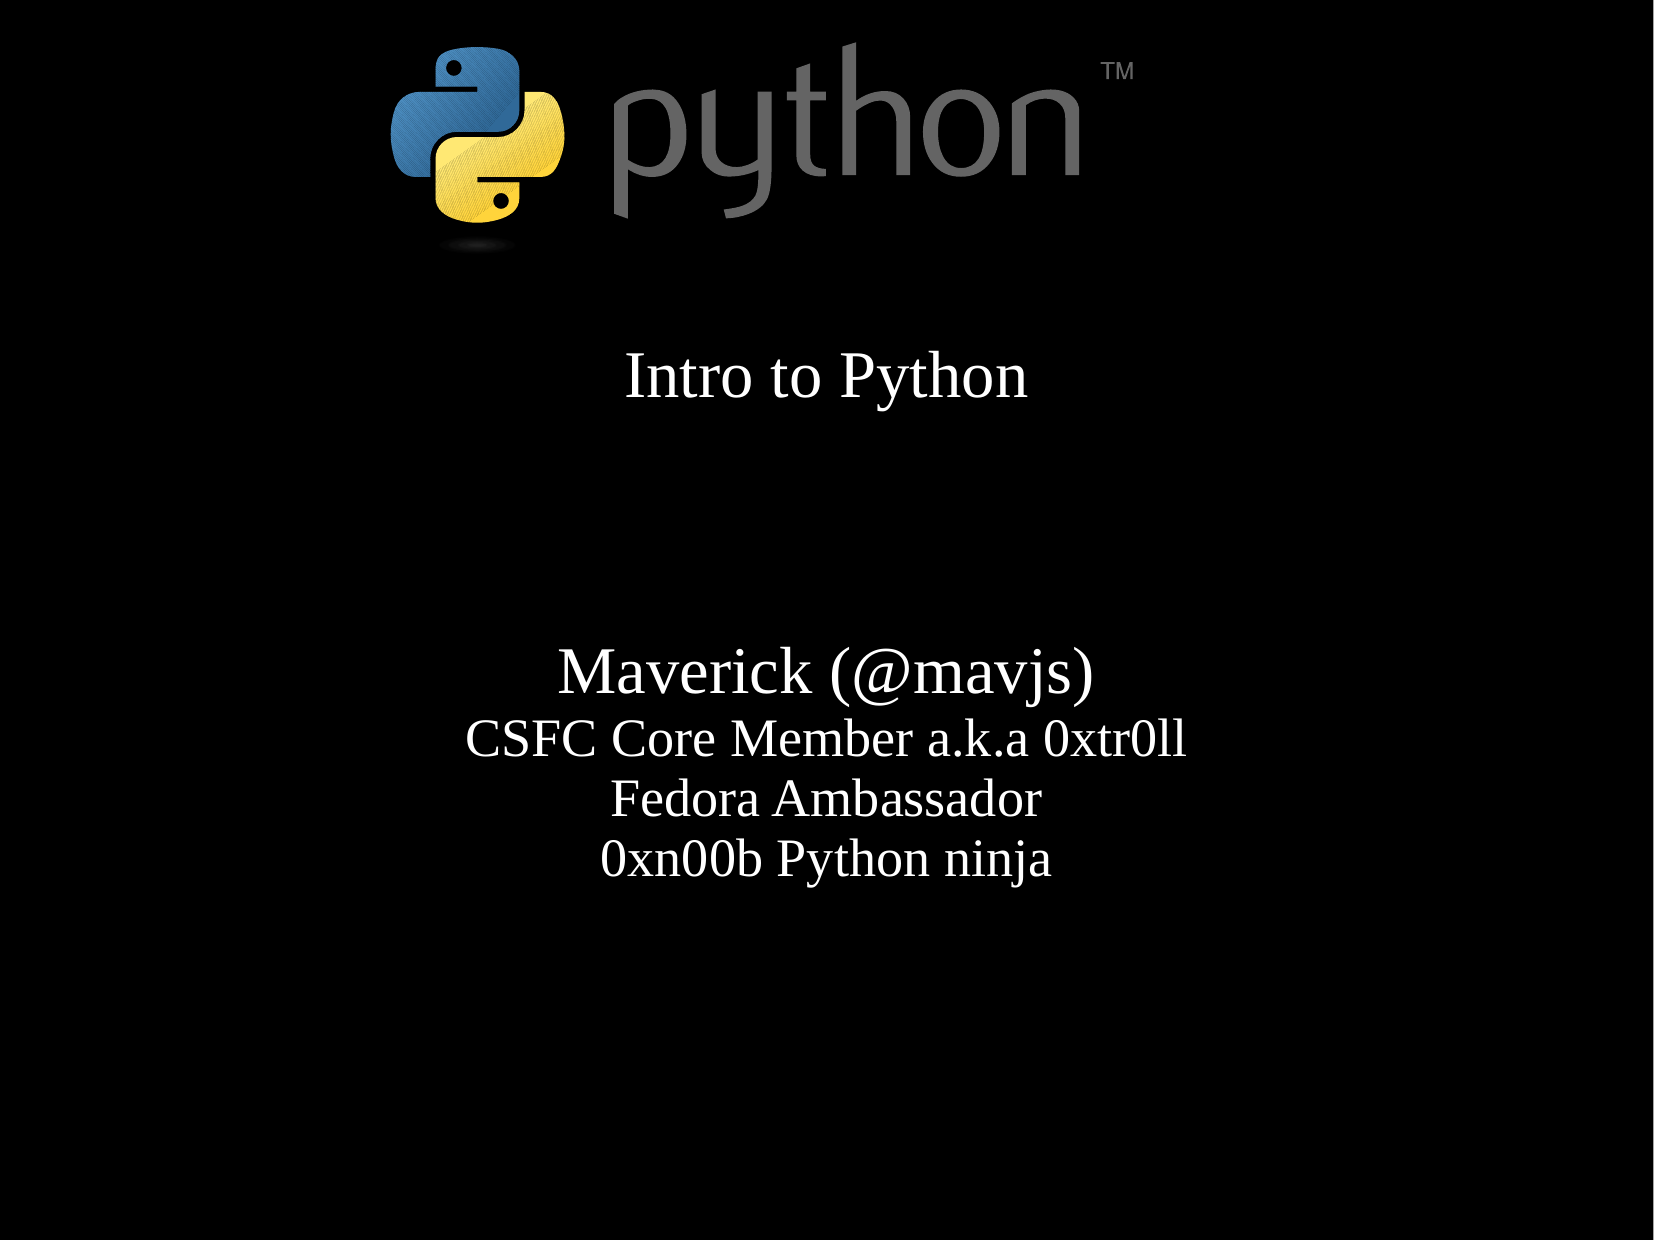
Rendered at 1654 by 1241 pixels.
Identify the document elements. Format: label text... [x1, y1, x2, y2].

subtitle Intro to Python Maverick (@mavjs) CSFC Core Member a.k.a 0xtr0ll Fedora Ambassador 0xn00b Python ninja [82, 290, 1571, 1010]
picture [381, 36, 1193, 278]
